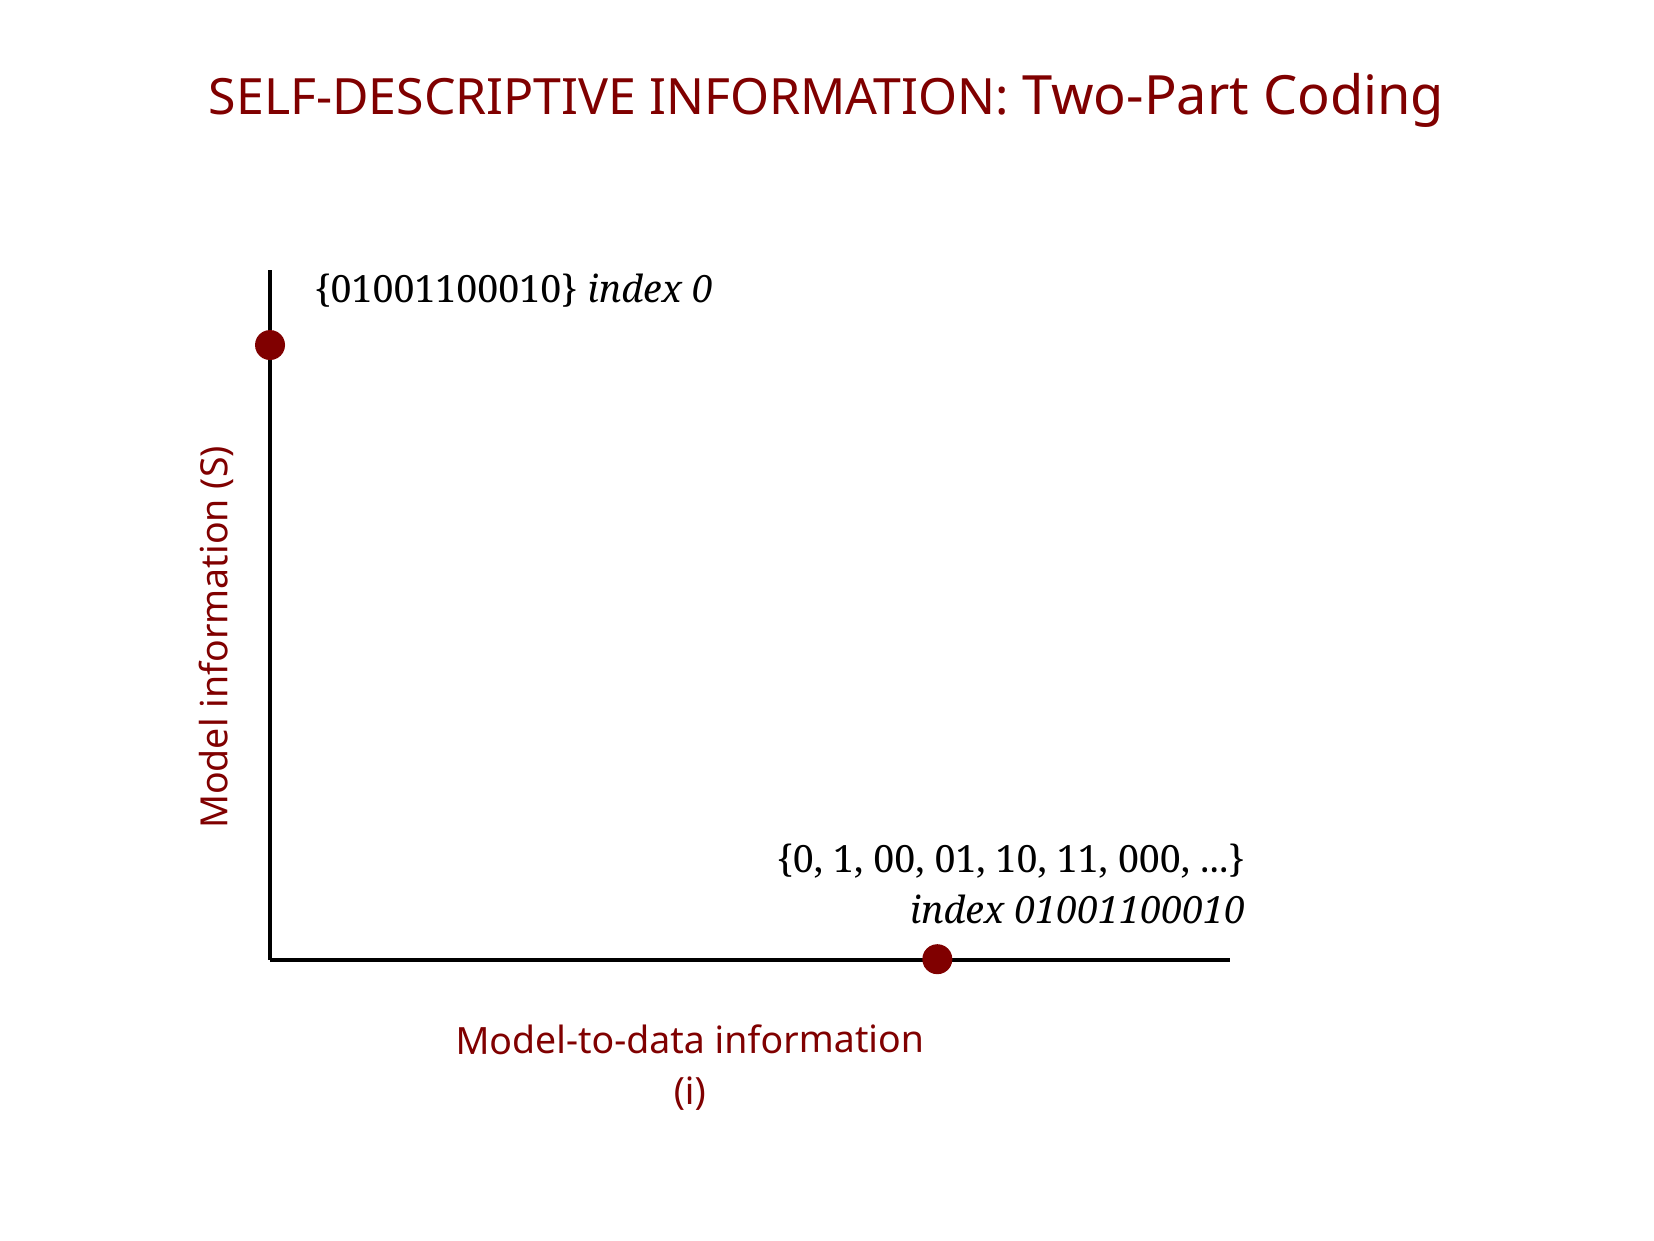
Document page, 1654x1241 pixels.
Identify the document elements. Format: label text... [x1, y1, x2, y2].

text_box [255, 330, 286, 361]
text_box Model information (S) [180, 420, 239, 856]
text_box [922, 944, 953, 975]
title [82, 65, 1571, 122]
text_box {01001100010} index 0 [300, 255, 781, 313]
text_box {0, 1, 00, 01, 10, 11, 000, ...} index 01001100010 [705, 825, 1261, 926]
text_box Model-to-data information (i) [434, 1004, 946, 1065]
